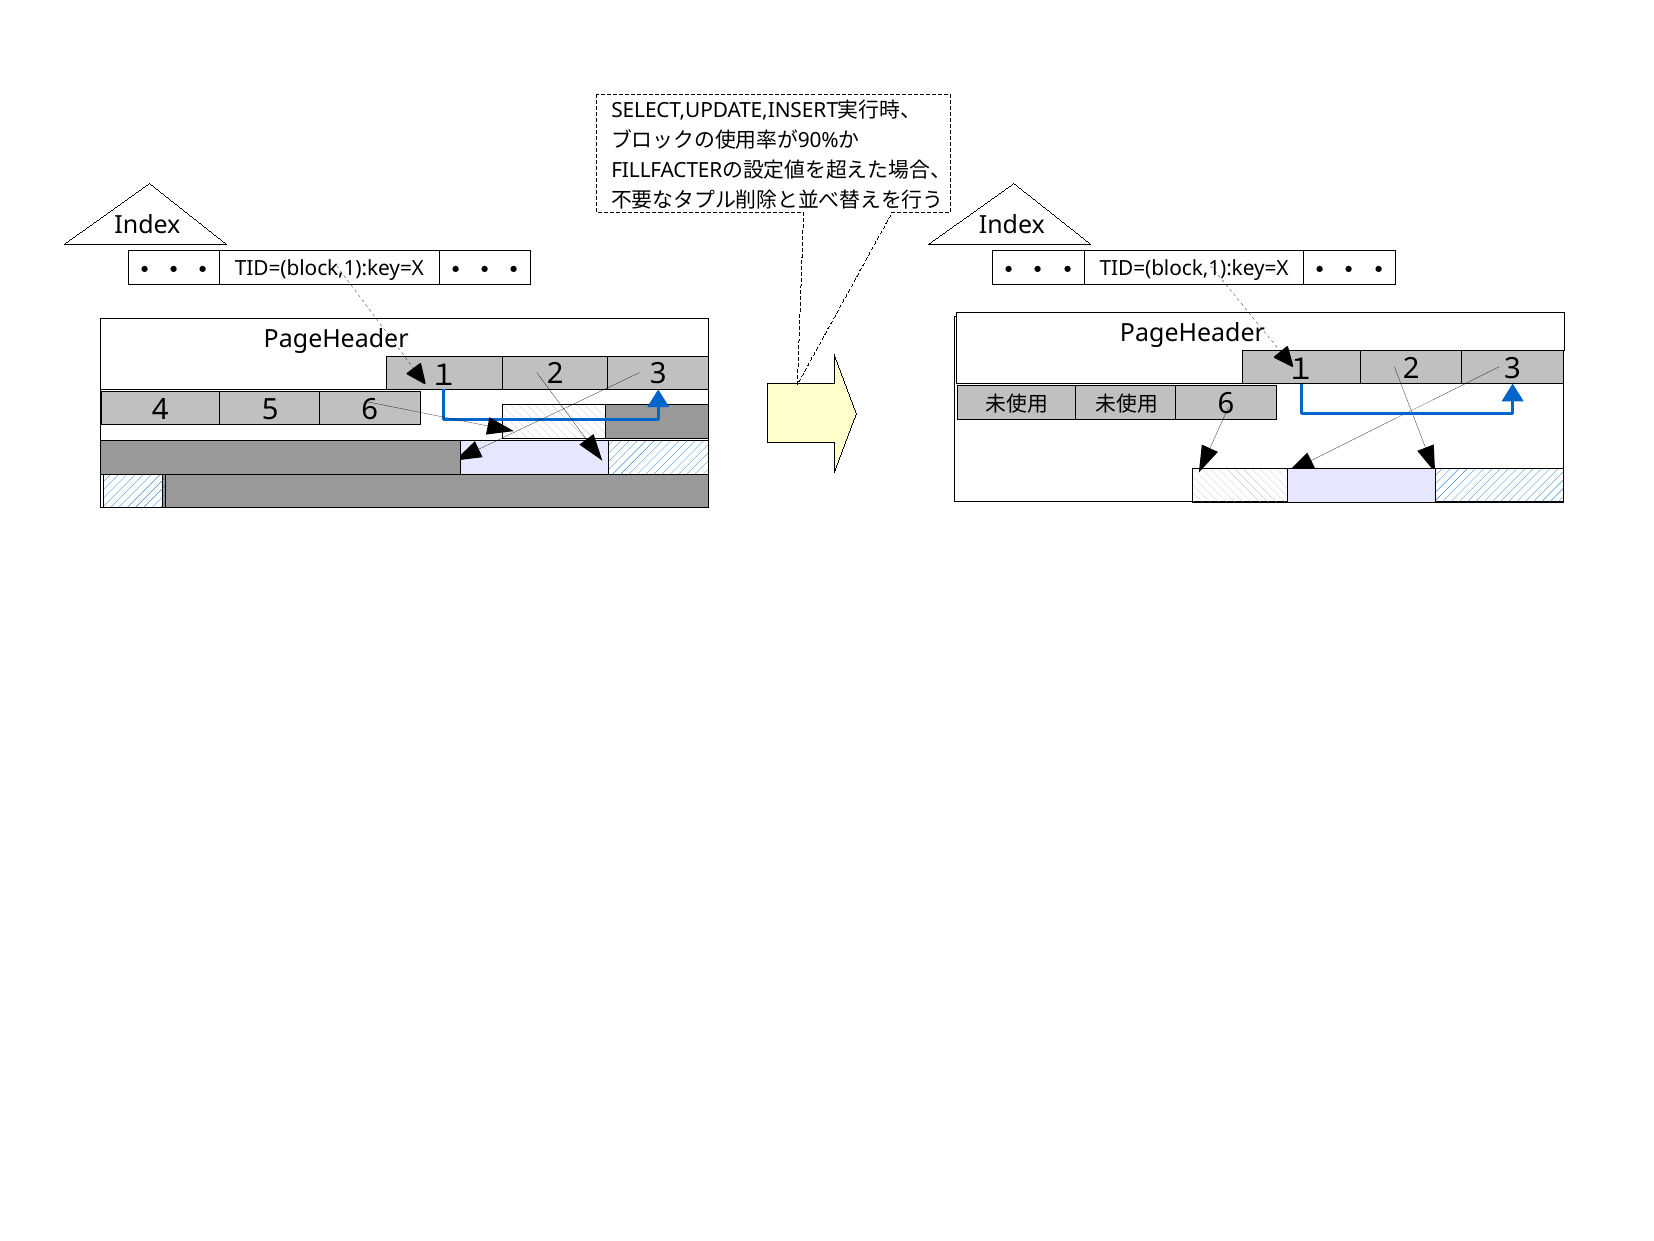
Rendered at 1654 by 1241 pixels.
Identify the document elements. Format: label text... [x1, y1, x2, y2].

text_box 6 [319, 391, 421, 425]
text_box ・・・ [439, 250, 531, 285]
text_box [767, 354, 857, 473]
text_box １ [1243, 351, 1360, 384]
text_box [573, 404, 708, 439]
text_box 未使用 [1075, 385, 1175, 420]
text_box １ [387, 357, 502, 390]
text_box [1192, 468, 1564, 503]
text_box 5 [219, 391, 319, 425]
text_box 3 [1461, 351, 1564, 384]
text_box ・・・ [1303, 250, 1396, 285]
text_box 3 [607, 357, 709, 390]
text_box ・・・ [128, 250, 220, 285]
text_box ・・・ [992, 250, 1085, 285]
text_box [503, 420, 585, 439]
text_box 6 [1221, 402, 1230, 411]
text_box 6 [1175, 385, 1277, 420]
text_box SELECT,UPDATE,INSERT実行時、 ブロックの使用率が90%か FILLFACTERの設定値を超えた場合、 不要なタプル削除と並べ替えを行う [596, 94, 951, 385]
text_box [502, 432, 512, 437]
text_box PageHeader [956, 312, 1565, 384]
text_box TID=(block,1):key=X [220, 250, 439, 285]
text_box [547, 410, 569, 418]
text_box TID=(block,1):key=X [1085, 250, 1303, 285]
text_box 2 [1360, 351, 1461, 384]
text_box 4 [101, 391, 219, 425]
text_box [100, 440, 709, 508]
text_box [502, 404, 562, 418]
text_box [502, 420, 537, 431]
text_box PageHeader [100, 318, 709, 390]
text_box 6 [365, 408, 374, 417]
text_box 2 [502, 357, 607, 390]
text_box 未使用 [957, 385, 1075, 420]
text_box Index [928, 183, 1091, 245]
text_box Index [64, 183, 227, 245]
text_box [565, 404, 657, 418]
